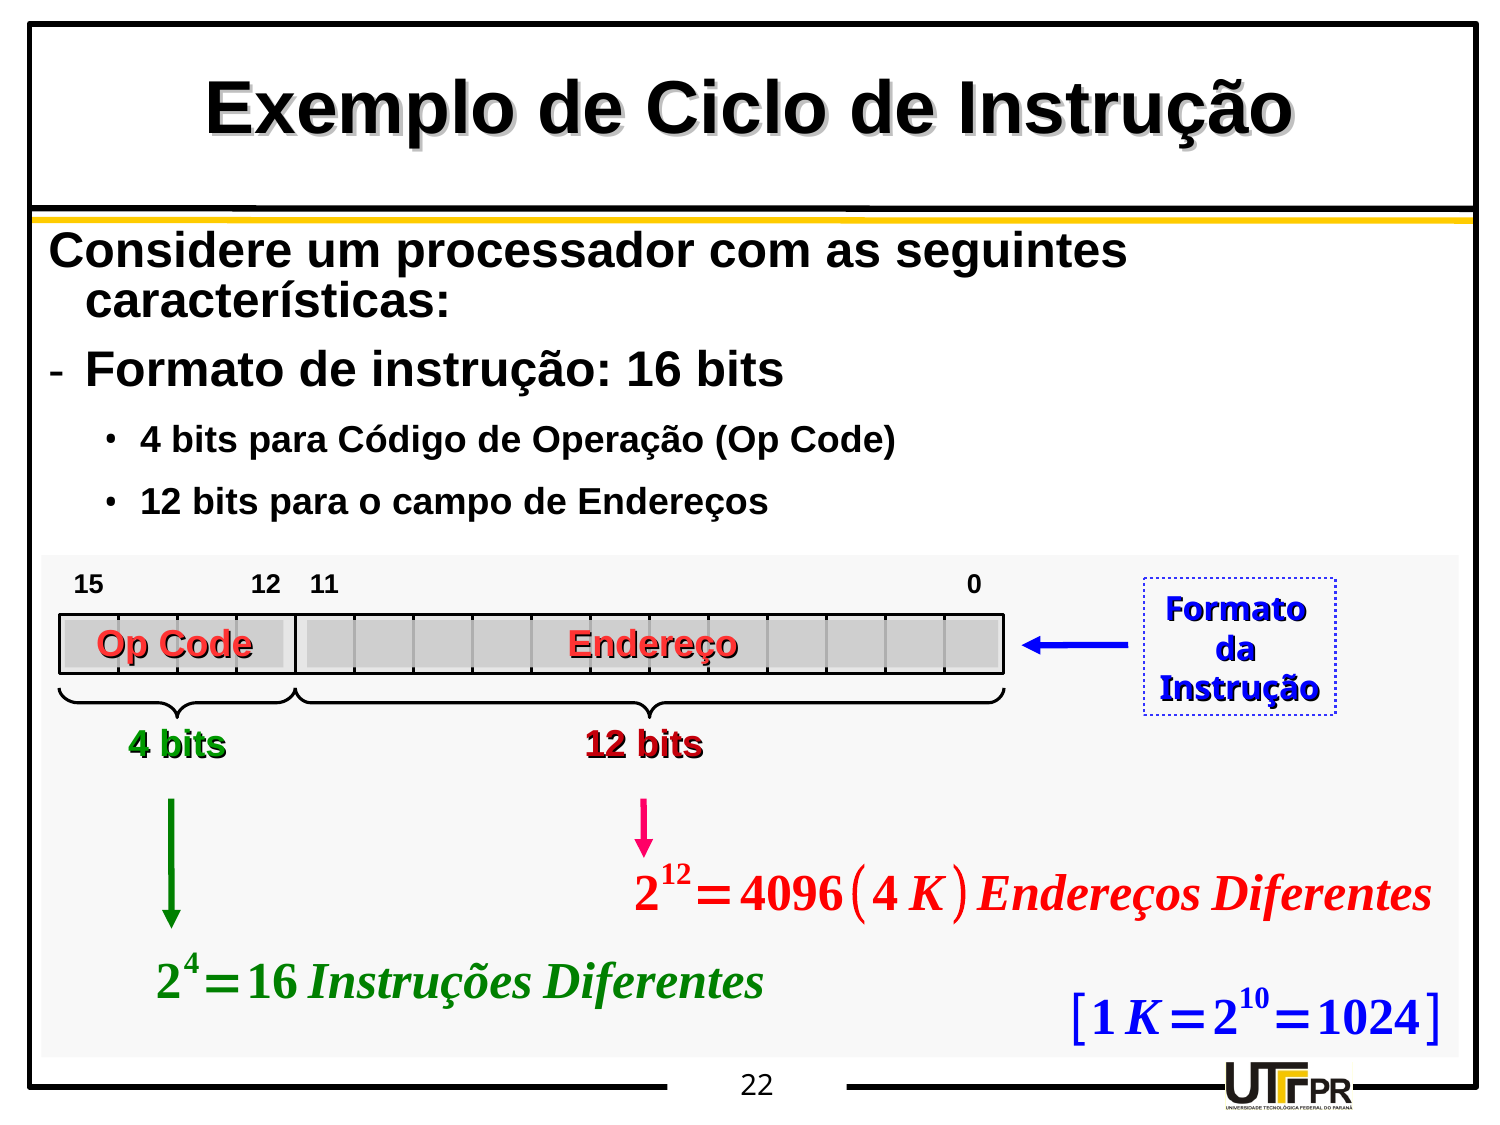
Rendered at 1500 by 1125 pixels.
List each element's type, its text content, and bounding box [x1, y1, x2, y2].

text_box 15 [59, 555, 119, 615]
picture [1225, 1062, 1353, 1110]
title Exemplo de Ciclo de Instrução [41, 65, 1459, 159]
text_box Formato da Instrução [1143, 577, 1336, 716]
text_box Endereço [307, 620, 999, 668]
list Considere um processador com as seguintes características: Formato de instrução: 16 bits 4 bits para Código de Operação (Op Code)‏ 12 bits para o campo de Endereços [33, 220, 1471, 1059]
text_box 12 [236, 555, 295, 615]
text_box Op Code [64, 620, 284, 668]
text_box 0 [944, 555, 1004, 615]
chart [1064, 980, 1449, 1047]
text_box 11 [295, 555, 355, 615]
chart [149, 945, 772, 1011]
chart [627, 856, 1441, 927]
text_box [41, 555, 1459, 1058]
text_box 12 bits [614, 714, 674, 774]
text_box 4 bits [147, 714, 207, 774]
